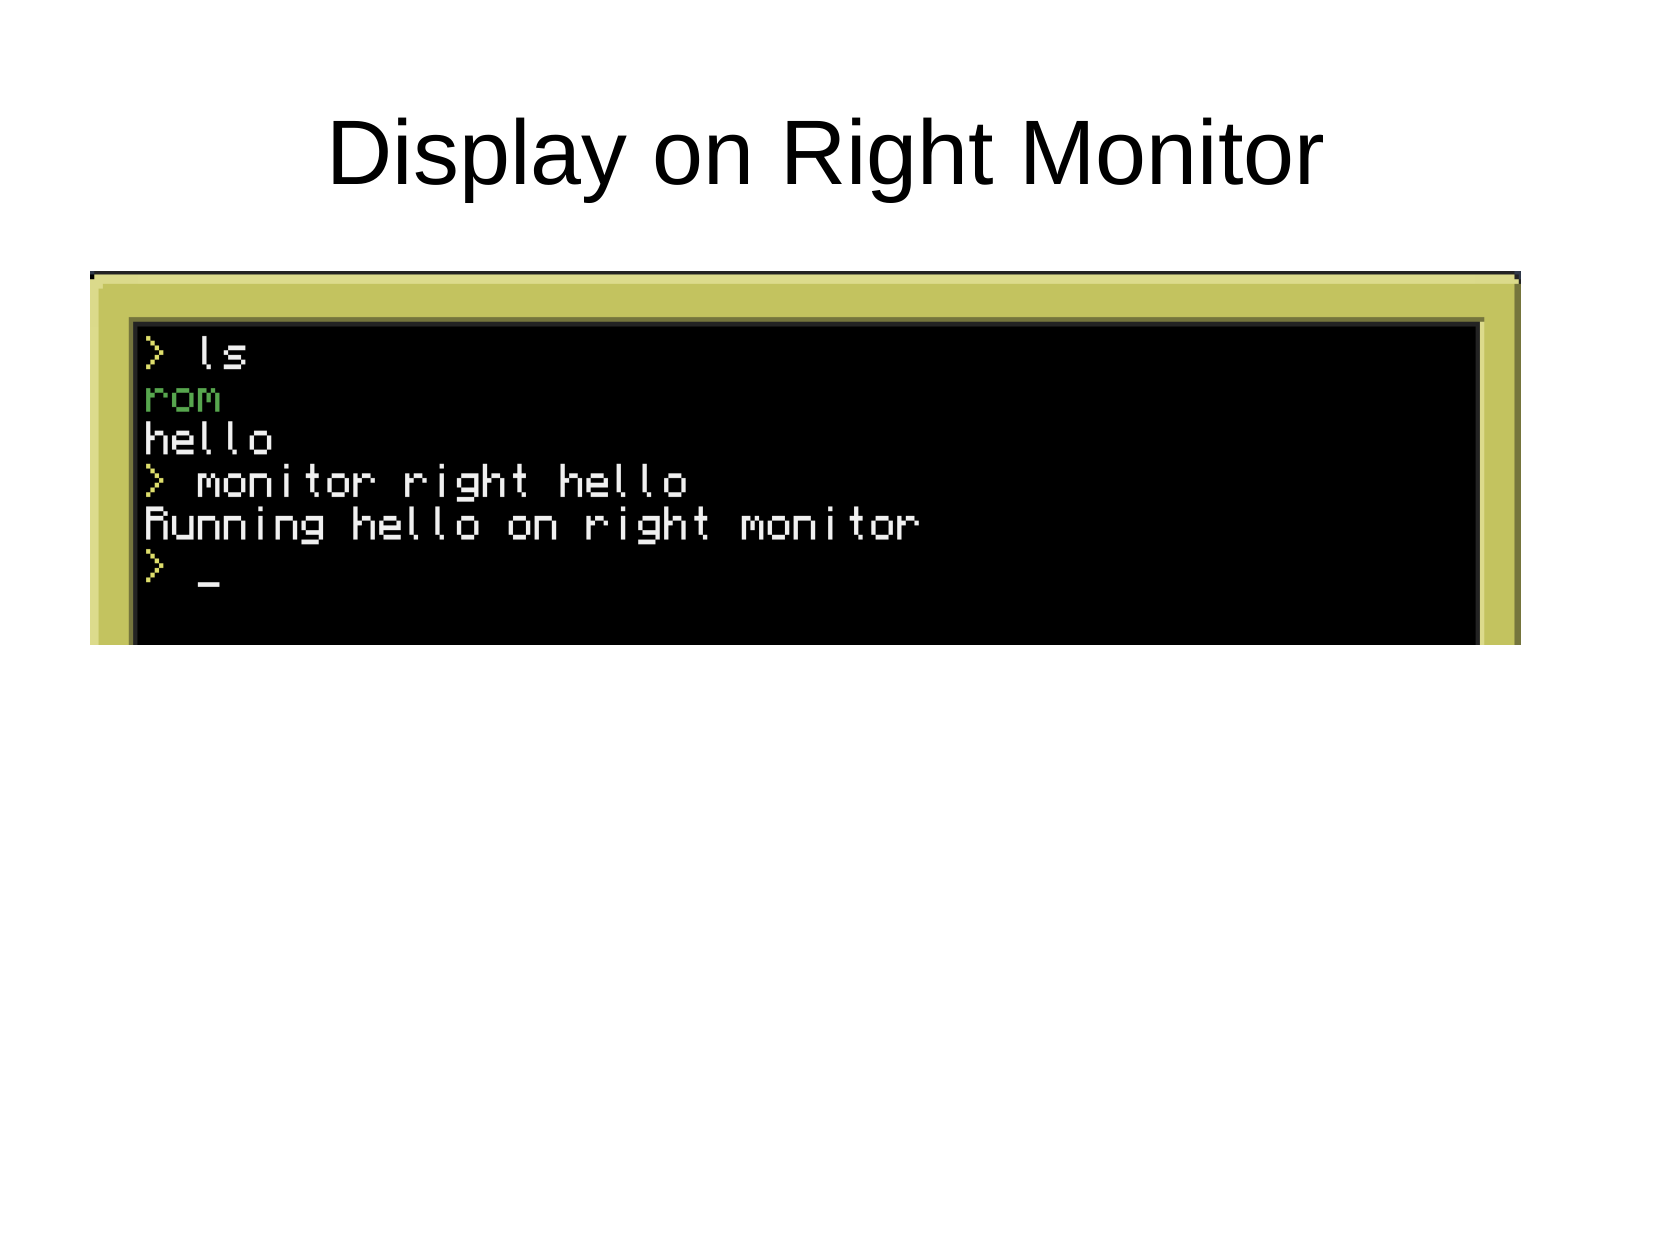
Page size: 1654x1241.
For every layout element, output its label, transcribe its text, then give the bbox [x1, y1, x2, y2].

title Display on Right Monitor [82, 49, 1571, 257]
picture [90, 271, 1521, 646]
